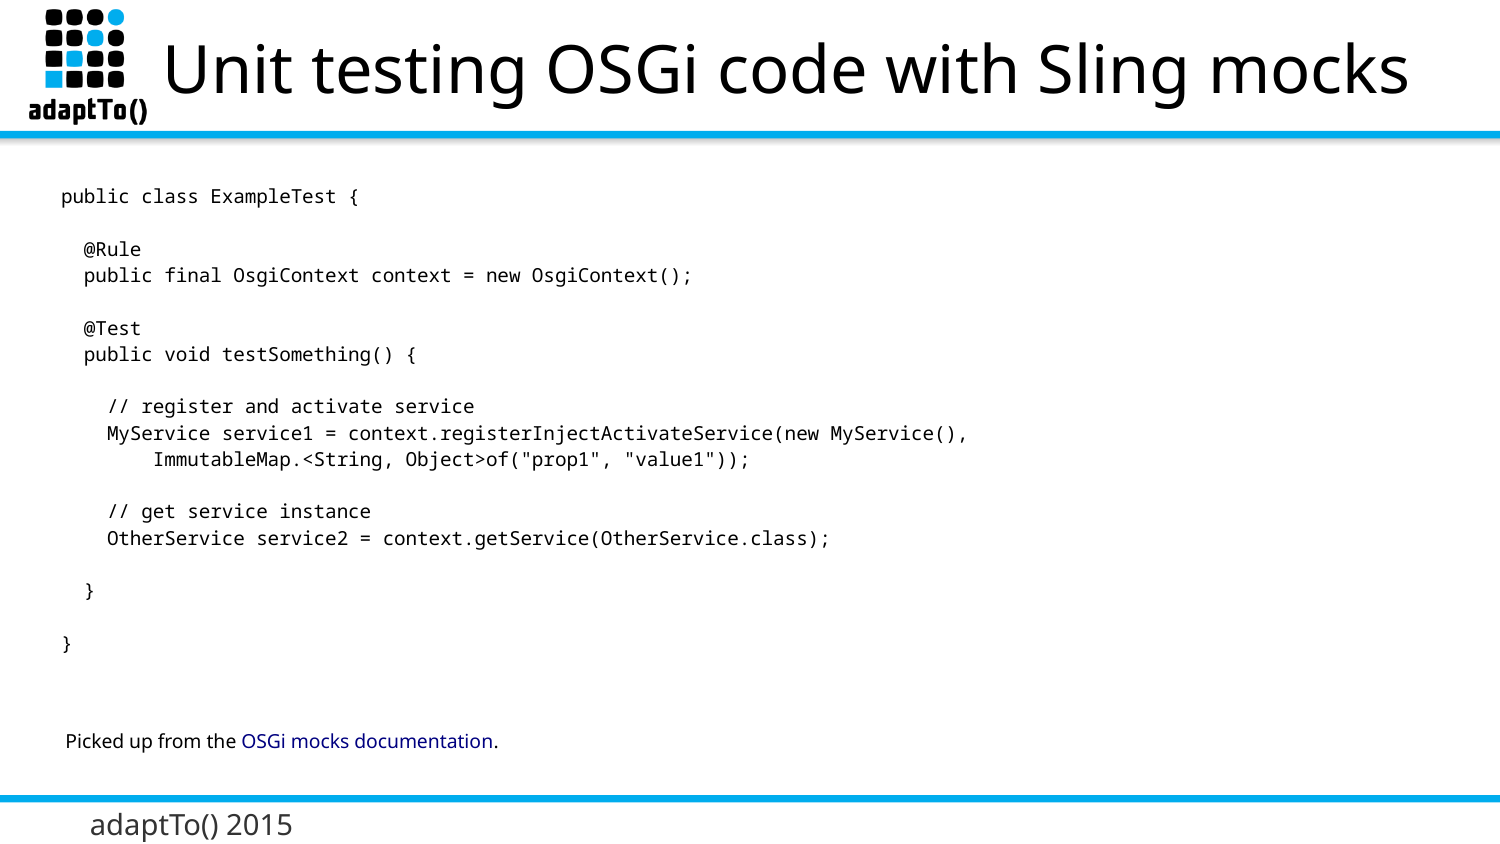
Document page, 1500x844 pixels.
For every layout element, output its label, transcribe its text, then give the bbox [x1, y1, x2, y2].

picture [27, 6, 148, 126]
list public class ExampleTest { @Rule public final OsgiContext context = new OsgiContext(); @Test public void testSomething() { // register and activate service MyService service1 = context.registerInjectActivateService(new MyService(), ImmutableMap.<String, Object>of("prop1", "value1")); // get service instance OtherService service2 = context.getService(OtherService.class); } } Picked up from the OSGi mocks documentation. [52, 183, 1447, 760]
title Unit testing OSGi code with Sling mocks [150, 15, 1425, 121]
